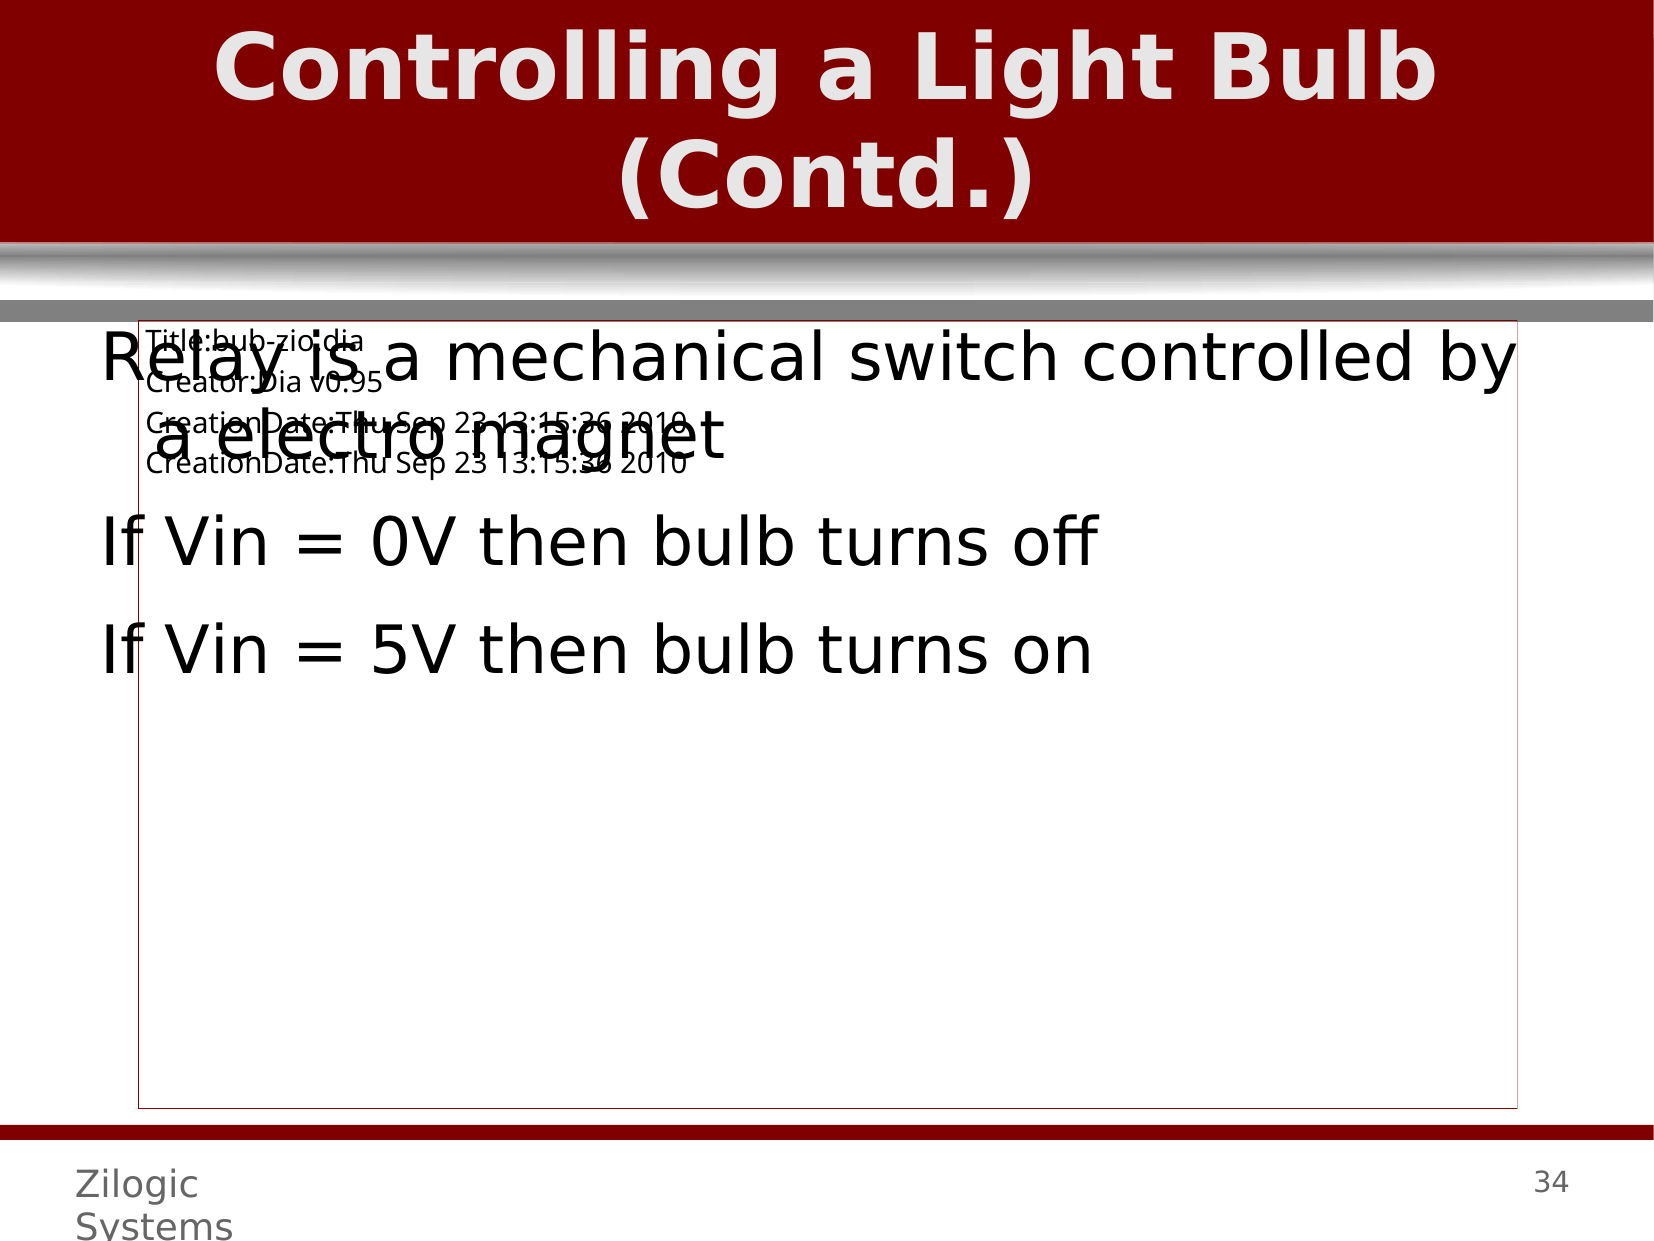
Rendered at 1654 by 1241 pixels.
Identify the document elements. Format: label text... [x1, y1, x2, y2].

title Controlling a Light Bulb (Contd.) [82, 14, 1571, 229]
list Relay is a mechanical switch controlled by a electro magnet If Vin = 0V then bulb turns off If Vin = 5V then bulb turns on [845, 318, 1572, 1094]
picture [82, 506, 809, 922]
